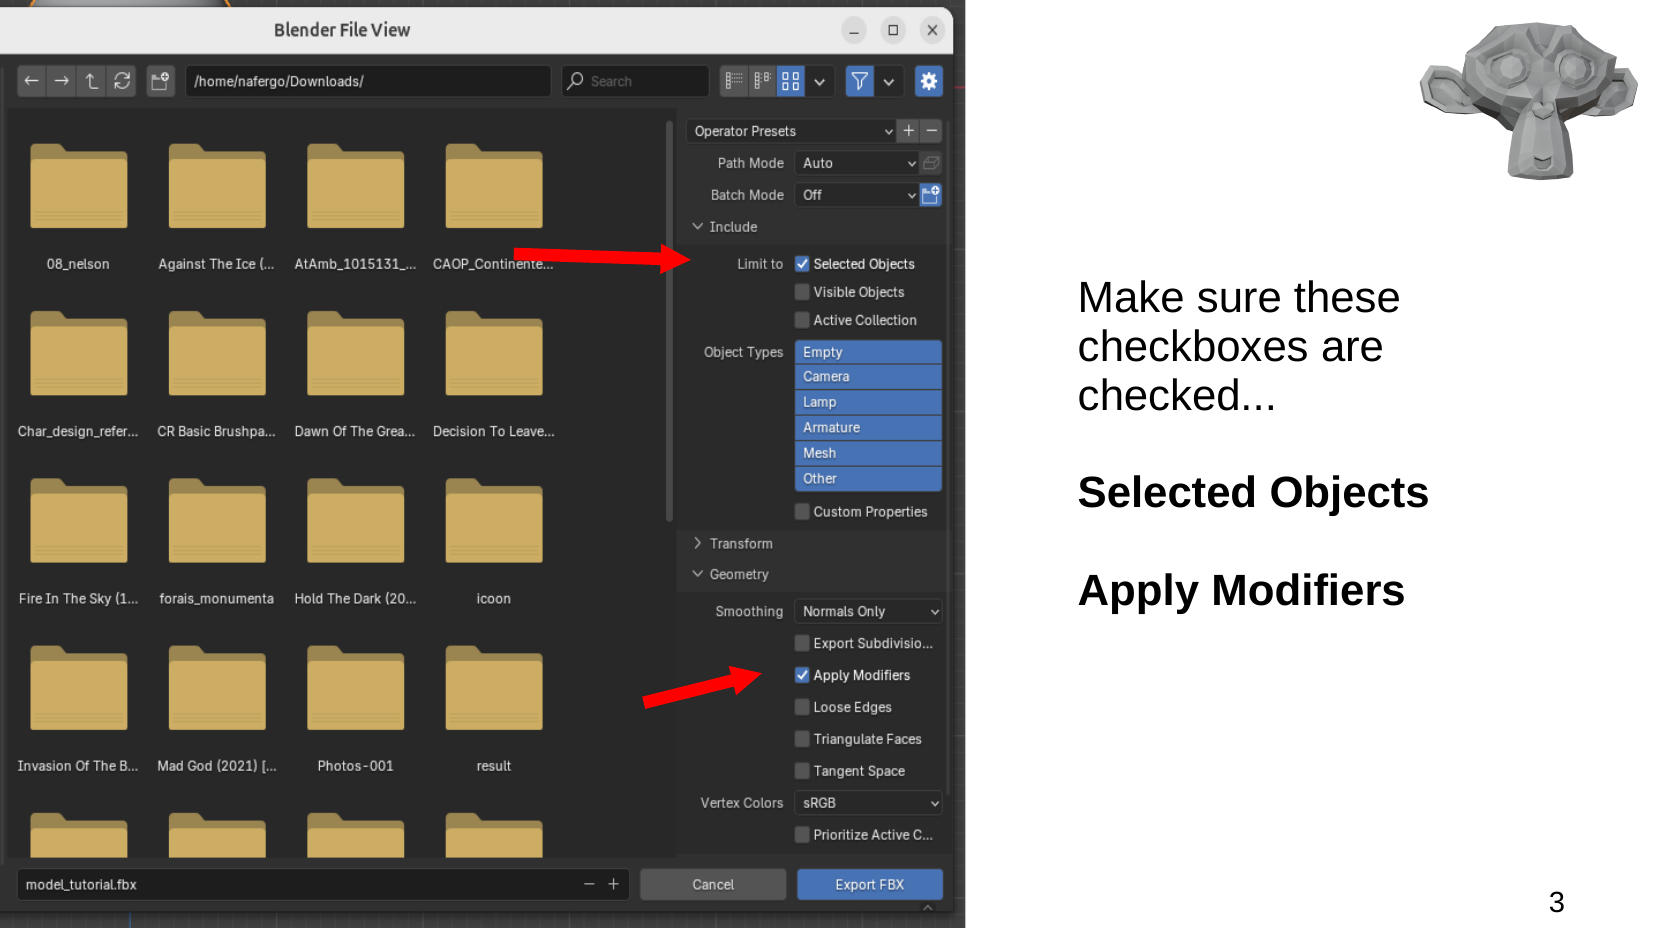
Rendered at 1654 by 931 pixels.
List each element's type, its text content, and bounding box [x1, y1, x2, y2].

picture [0, 0, 966, 928]
picture [1411, 11, 1645, 189]
text_box Make sure these checkboxes are checked... Selected Objects Apply Modifiers [1062, 265, 1595, 623]
